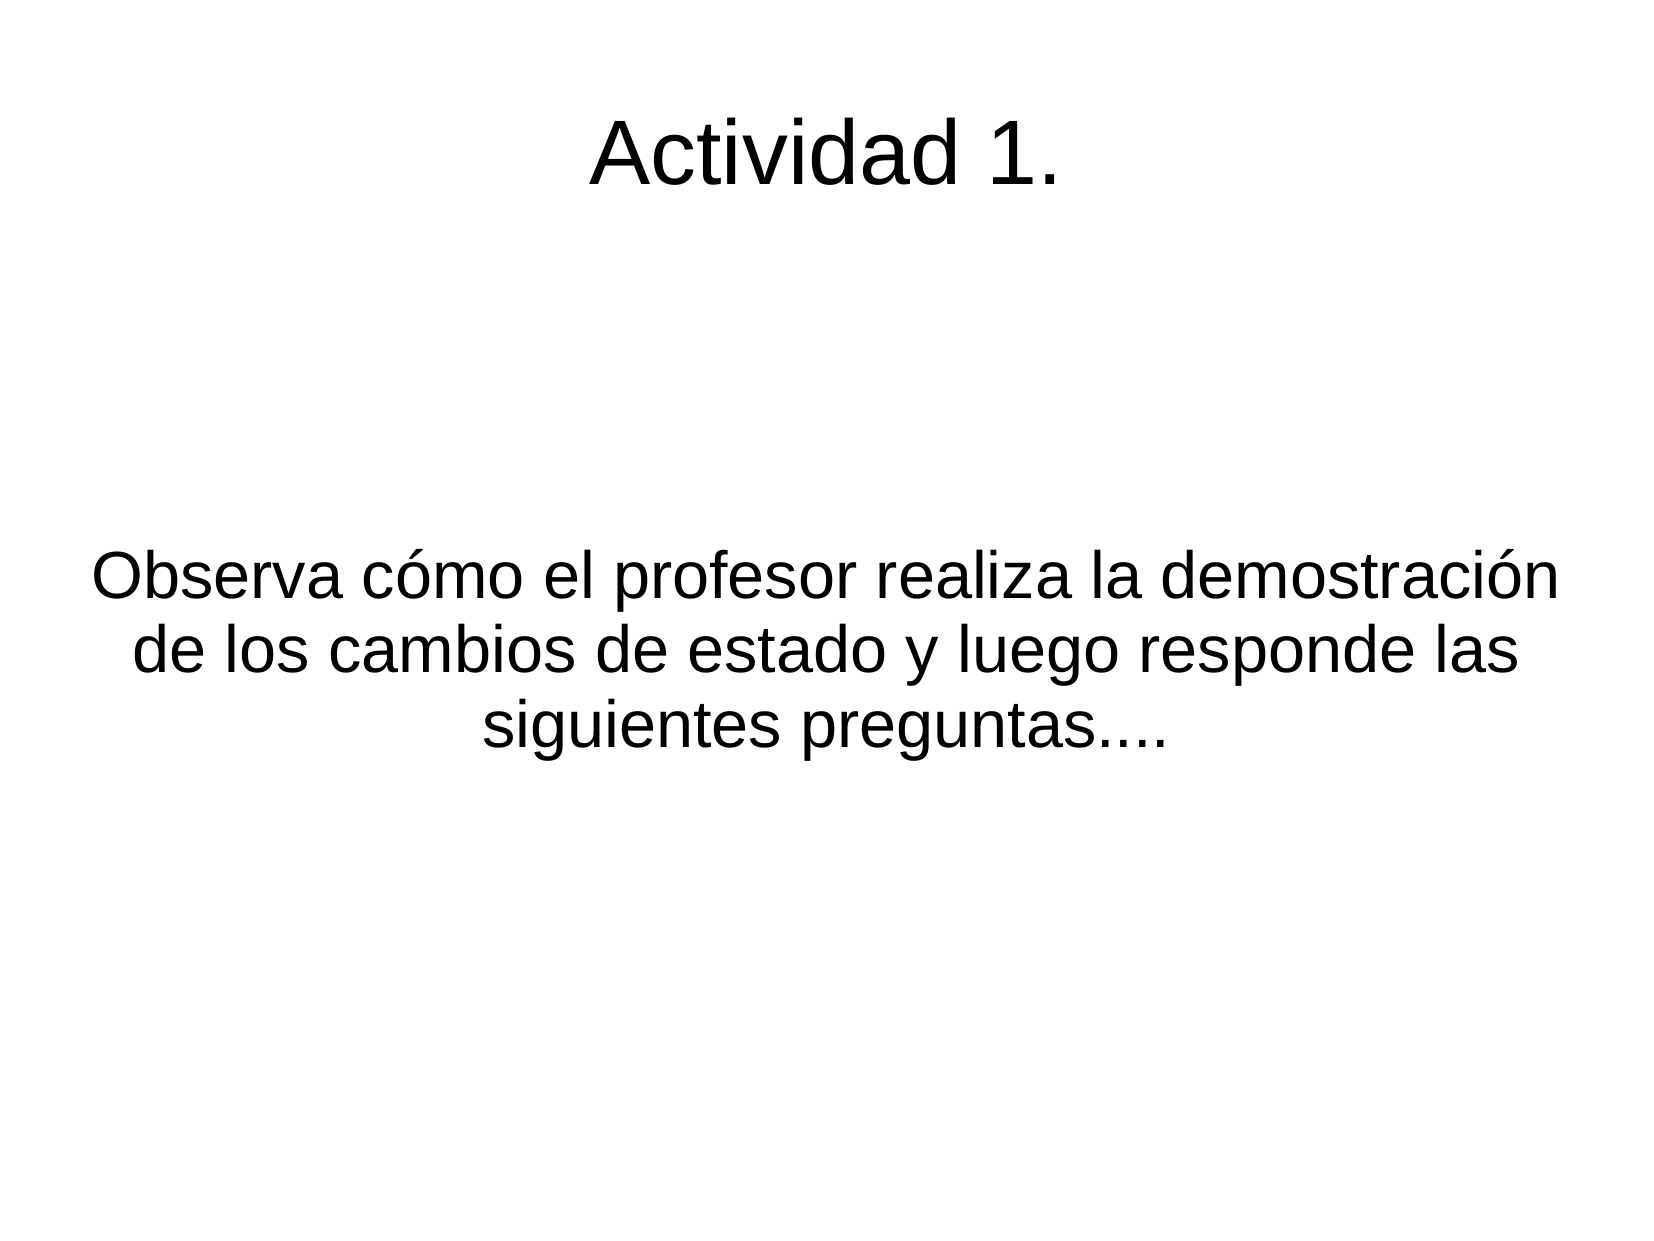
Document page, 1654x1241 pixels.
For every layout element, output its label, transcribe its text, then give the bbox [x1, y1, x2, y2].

subtitle Observa cómo el profesor realiza la demostración de los cambios de estado y luego responde las siguientes preguntas.... [82, 290, 1571, 1010]
title Actividad 1. [82, 49, 1571, 257]
